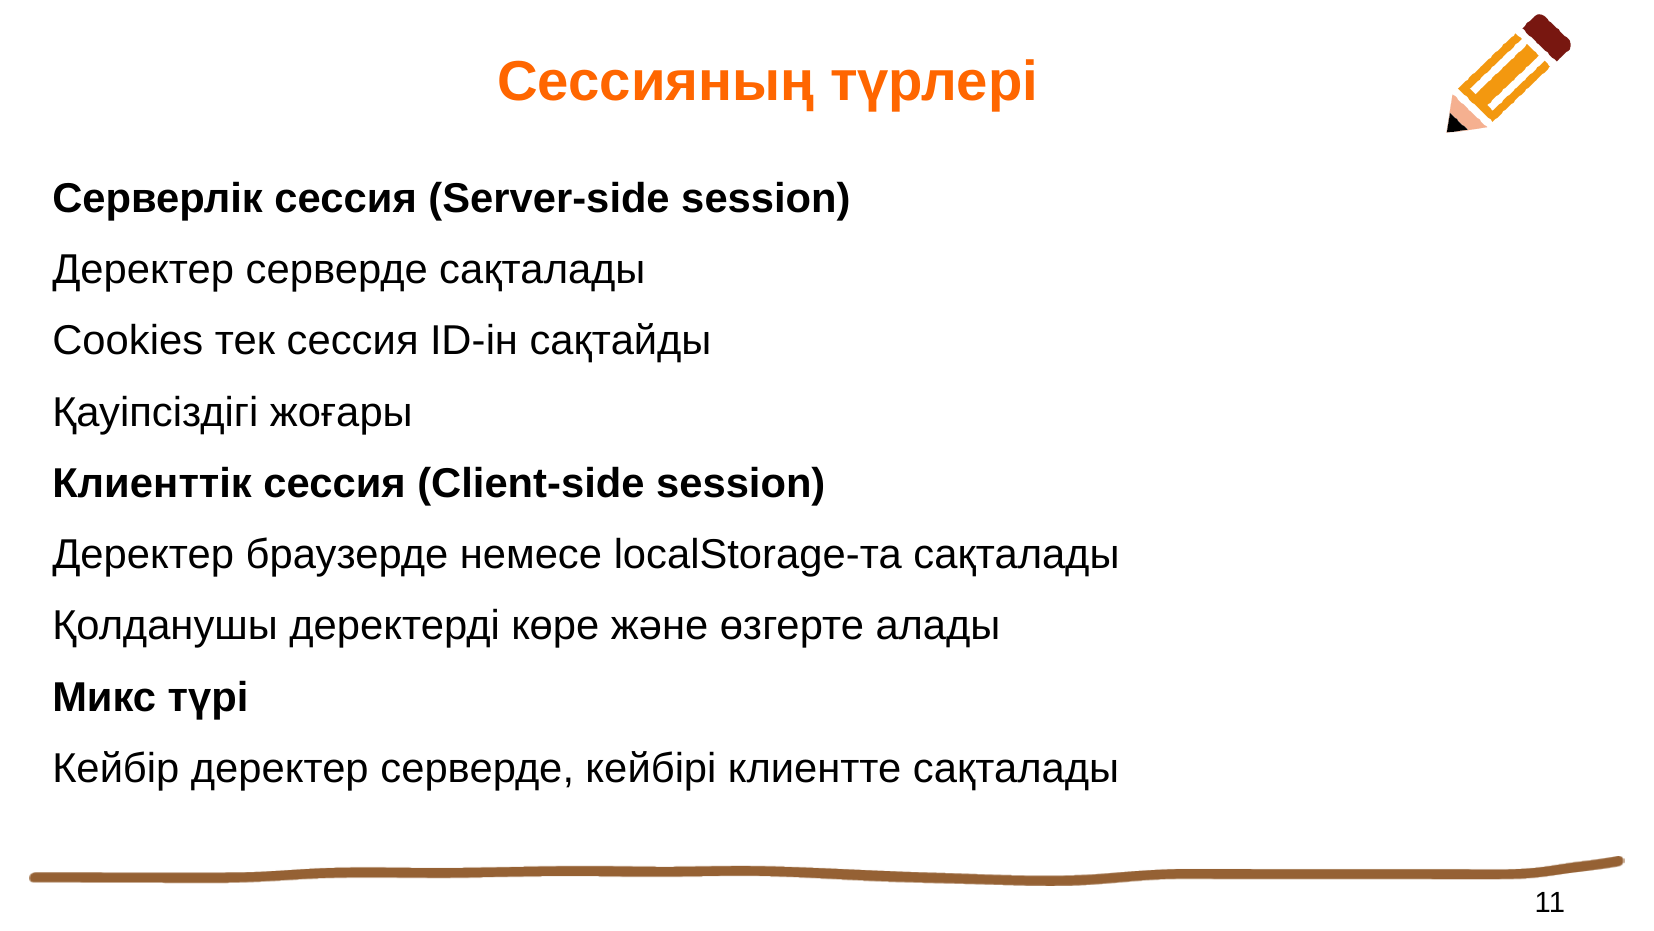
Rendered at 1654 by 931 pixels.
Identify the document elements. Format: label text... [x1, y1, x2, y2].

picture [29, 856, 1625, 886]
text_box Серверлік сессия (Server-side session) Деректер серверде сақталады Cookies тек сессия ID-ін сақтайды Қауіпсіздігі жоғары Клиенттік сессия (Client-side session) Деректер браузерде немесе localStorage-та сақталады Қолданушы деректерді көре және өзгерте алады Микс түрі Кейбір деректер серверде, кейбірі клиентте сақталады [37, 167, 1613, 805]
title Сессияның түрлері [88, 29, 1447, 133]
picture [1446, 14, 1571, 133]
